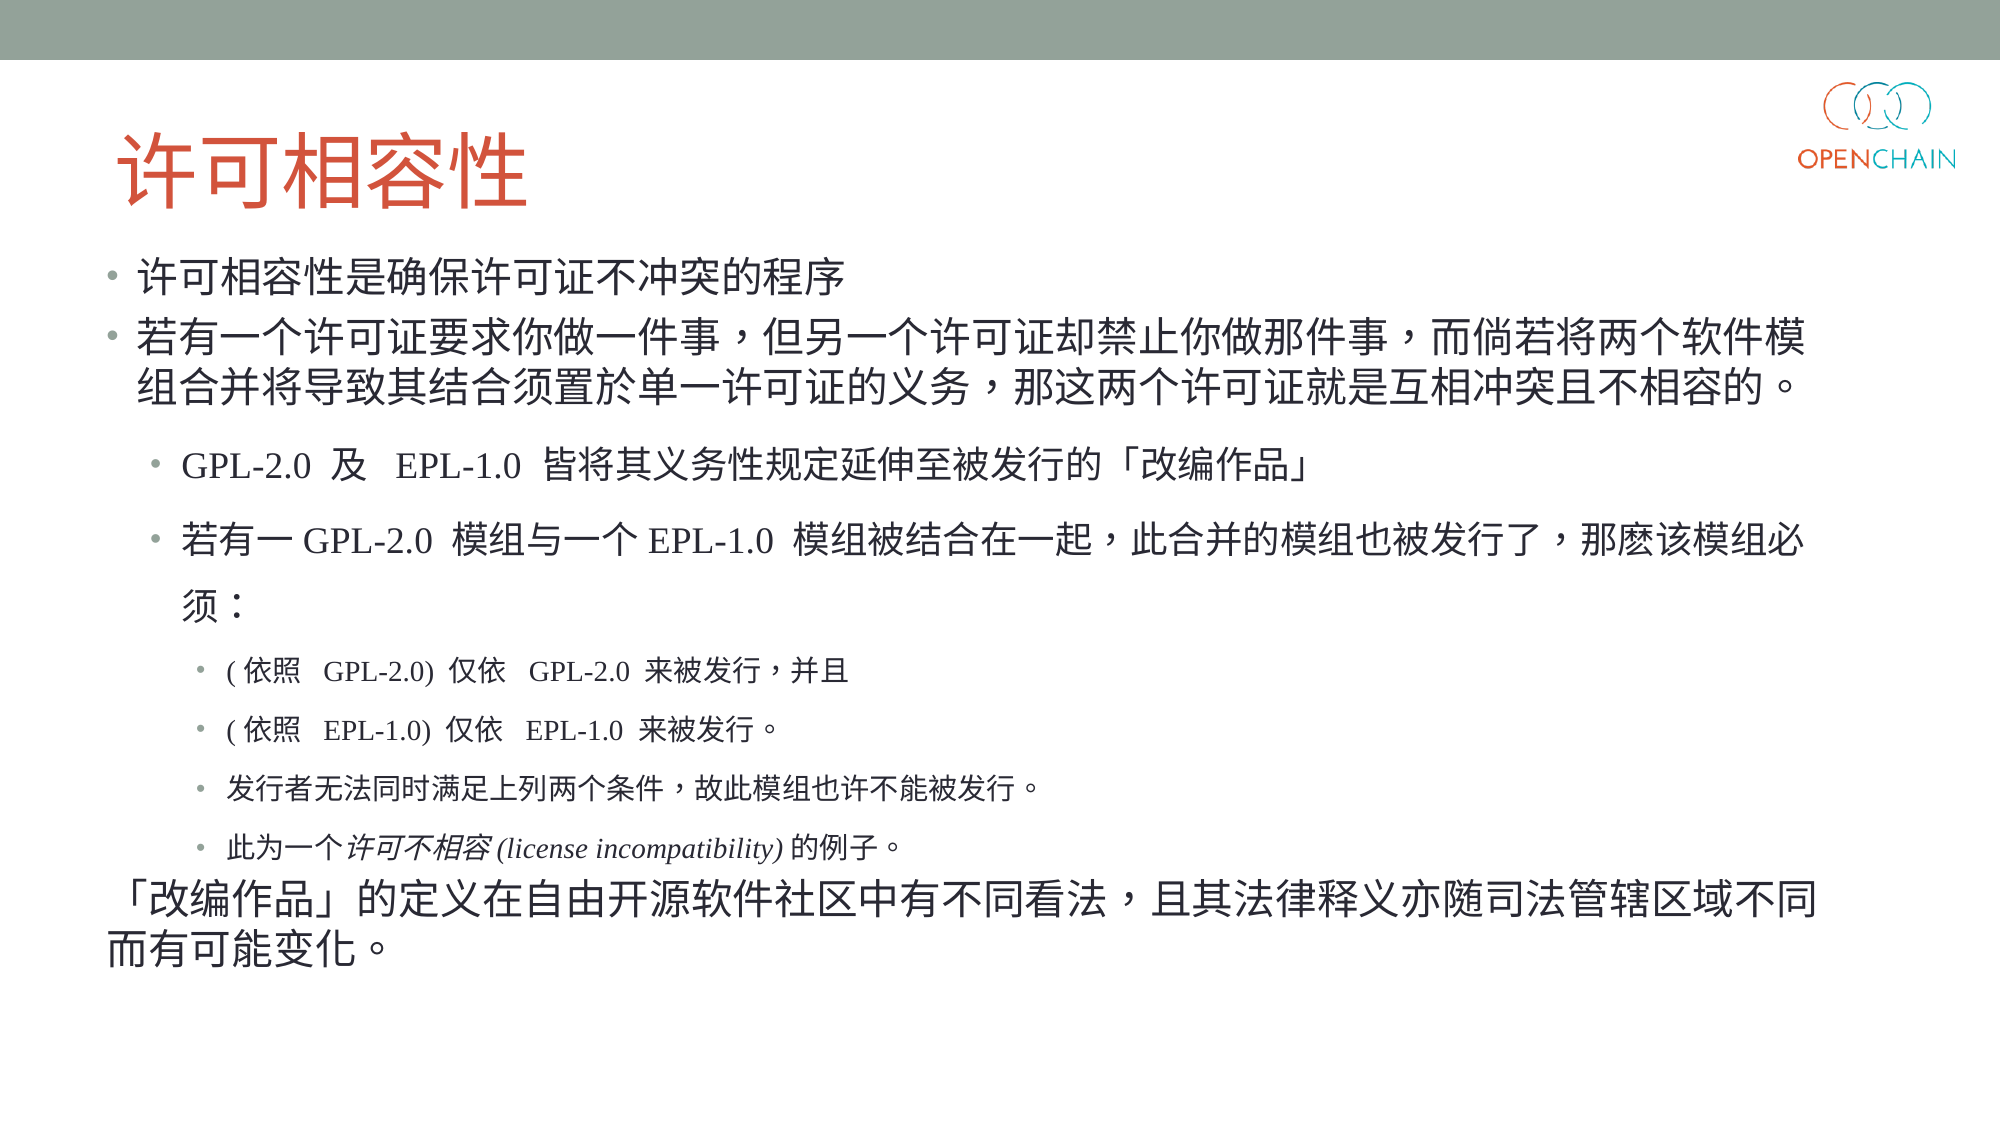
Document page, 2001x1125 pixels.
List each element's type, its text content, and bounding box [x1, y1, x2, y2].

title 许可相容性 [99, 87, 1900, 250]
picture [1798, 82, 1955, 169]
list 许可相容性是确保许可证不冲突的程序 若有一个许可证要求你做一件事，但另一个许可证却禁止你做那件事，而倘若将两个软件模组合并将导致其结合须置於单一许可证的义务，那这两个许可证就是互相冲突且不相容的。 GPL-2.0 及 EPL-1.0 皆将其义务性规定延伸至被发行的「改编作品」 若有一GPL-2.0 模组与一个EPL-1.0 模组被结合在一起，此合并的模组也被发行了，那麽该模组必须： (依照 GPL-2.0) 仅依 GPL-2.0 来被发行，并且 (依照 EPL-1.0) 仅依 EPL-1.0 来被发行。 发行者无法同时满足上列两个条件，故此模组也许不能被发行。 此为一个许可不相容(license incompatibility)的例子。 「改编作品」的定义在自由开源软件社区中有不同看法，且其法律释义亦随司法管辖区域不同而有可能变化。 [91, 243, 1863, 1093]
